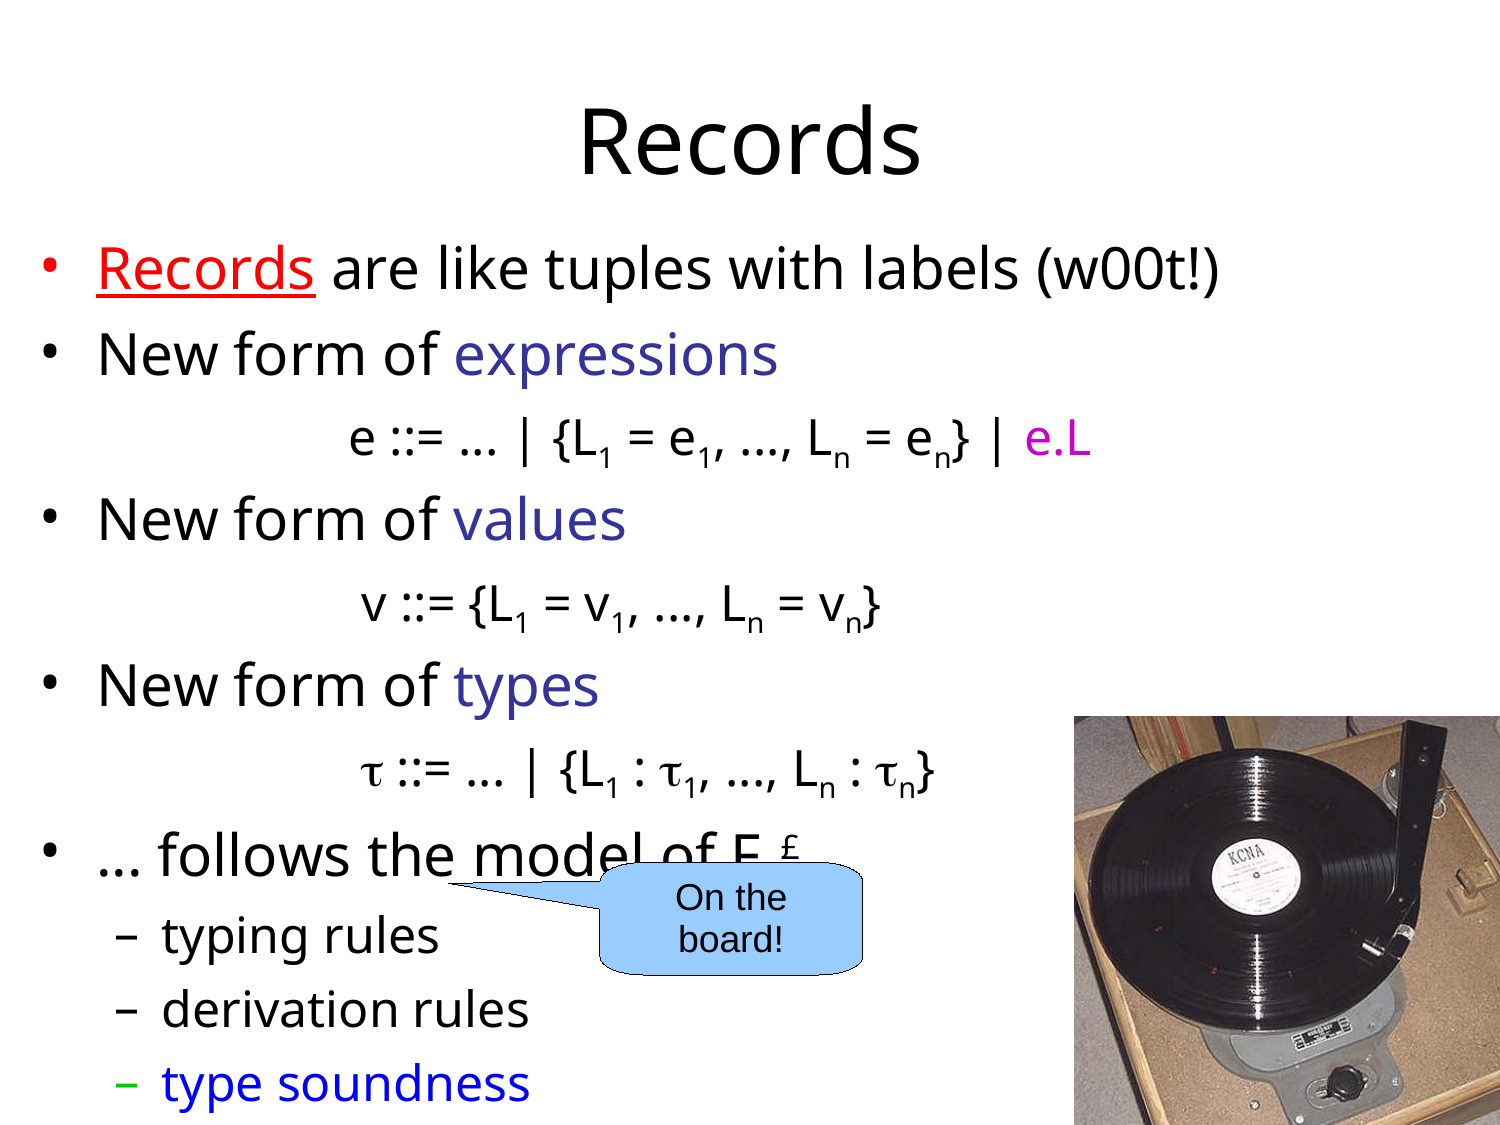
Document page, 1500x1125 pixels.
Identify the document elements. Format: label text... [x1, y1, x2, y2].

text_box On the board! [448, 862, 863, 976]
title Records [24, 45, 1476, 224]
list Records are like tuples with labels (w00t!) New form of expressions e ::= ... | {L1 = e1, ..., Ln = en} | e.L New form of values v ::= {L1 = v1, ..., Ln = vn} New form of types  ::= ... | {L1 : 1, ..., Ln : n} ... follows the model of F1£ typing rules derivation rules type soundness [24, 224, 1476, 1063]
picture [1074, 716, 1500, 1125]
